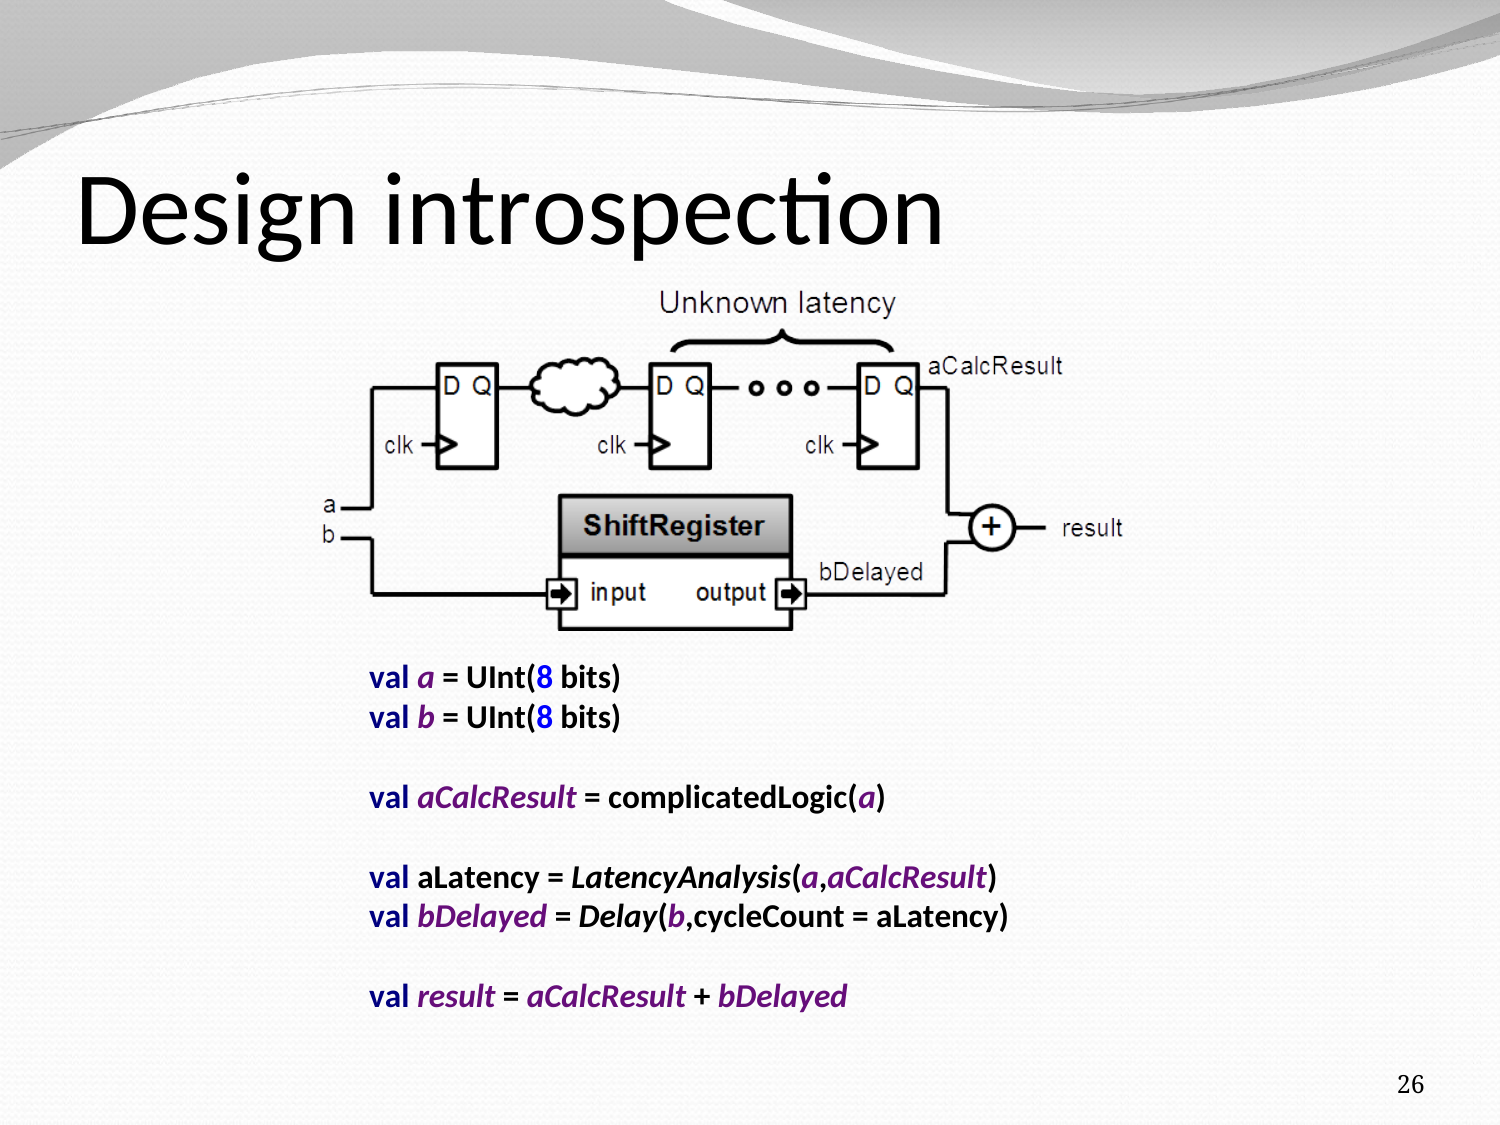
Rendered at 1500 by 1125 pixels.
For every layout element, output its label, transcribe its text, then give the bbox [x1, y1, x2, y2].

text_box val a = UInt(8 bits) val b = UInt(8 bits) val aCalcResult = complicatedLogic(a) val aLatency = LatencyAnalysis(a,aCalcResult) val bDelayed = Delay(b,cycleCount = aLatency) val result = aCalcResult + bDelayed [354, 647, 1025, 1063]
picture [0, 0, 1500, 1125]
title Design introspection [75, 78, 1471, 266]
text_box <numéro> [1299, 1042, 1426, 1103]
